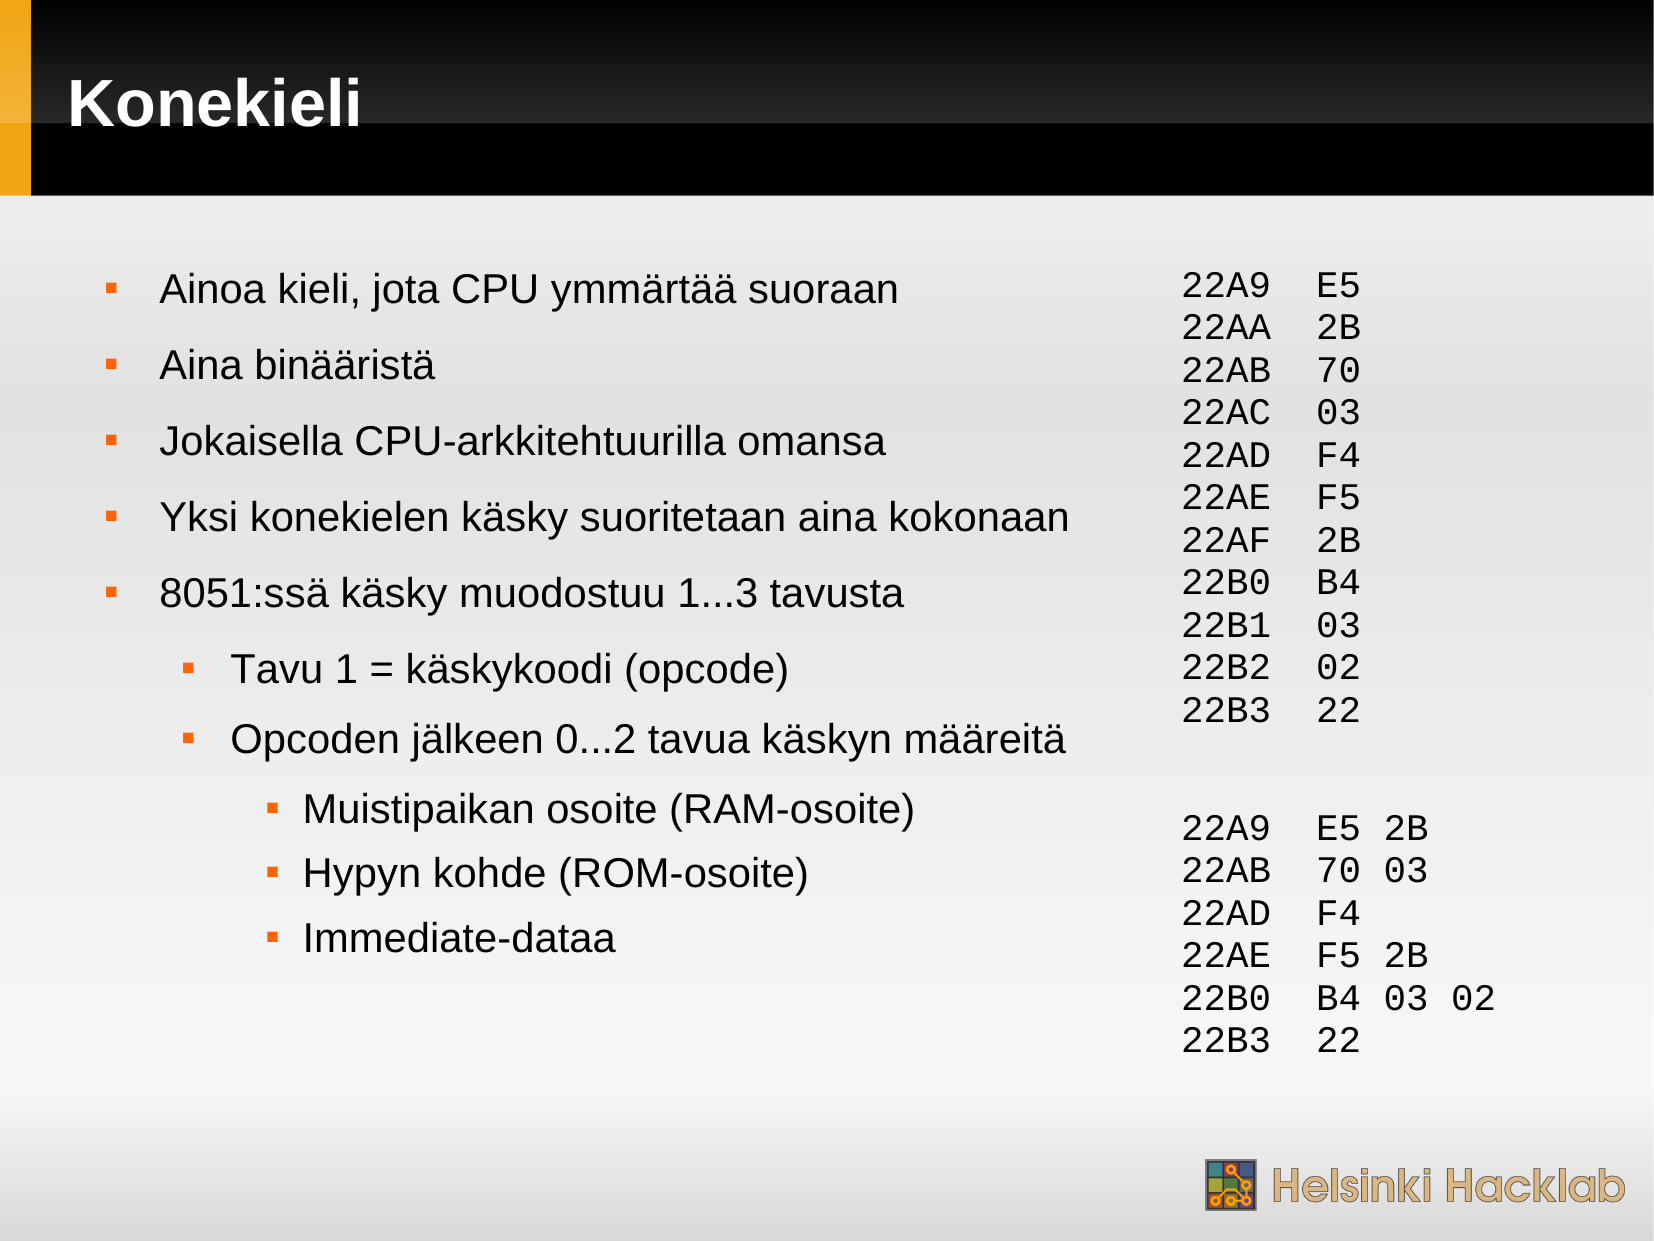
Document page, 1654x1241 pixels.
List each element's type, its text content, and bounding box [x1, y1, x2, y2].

picture [0, 0, 1654, 1241]
title Konekieli [67, 0, 1556, 208]
list Ainoa kieli, jota CPU ymmärtää suoraan Aina binääristä Jokaisella CPU-arkkitehtuurilla omansa Yksi konekielen käsky suoritetaan aina kokonaan 8051:ssä käsky muodostuu 1...3 tavusta Tavu 1 = käskykoodi (opcode) Opcoden jälkeen 0...2 tavua käskyn määreitä Muistipaikan osoite (RAM-osoite) Hypyn kohde (ROM-osoite) Immediate-dataa [88, 265, 1093, 1160]
text_box 22A9 E5 22AA 2B 22AB 70 22AC 03 22AD F4 22AE F5 22AF 2B 22B0 B4 22B1 03 22B2 02 22B3 22 22A9 E5 2B 22AB 70 03 22AD F4 22AE F5 2B 22B0 B4 03 02 22B3 22 [1181, 265, 1536, 1065]
